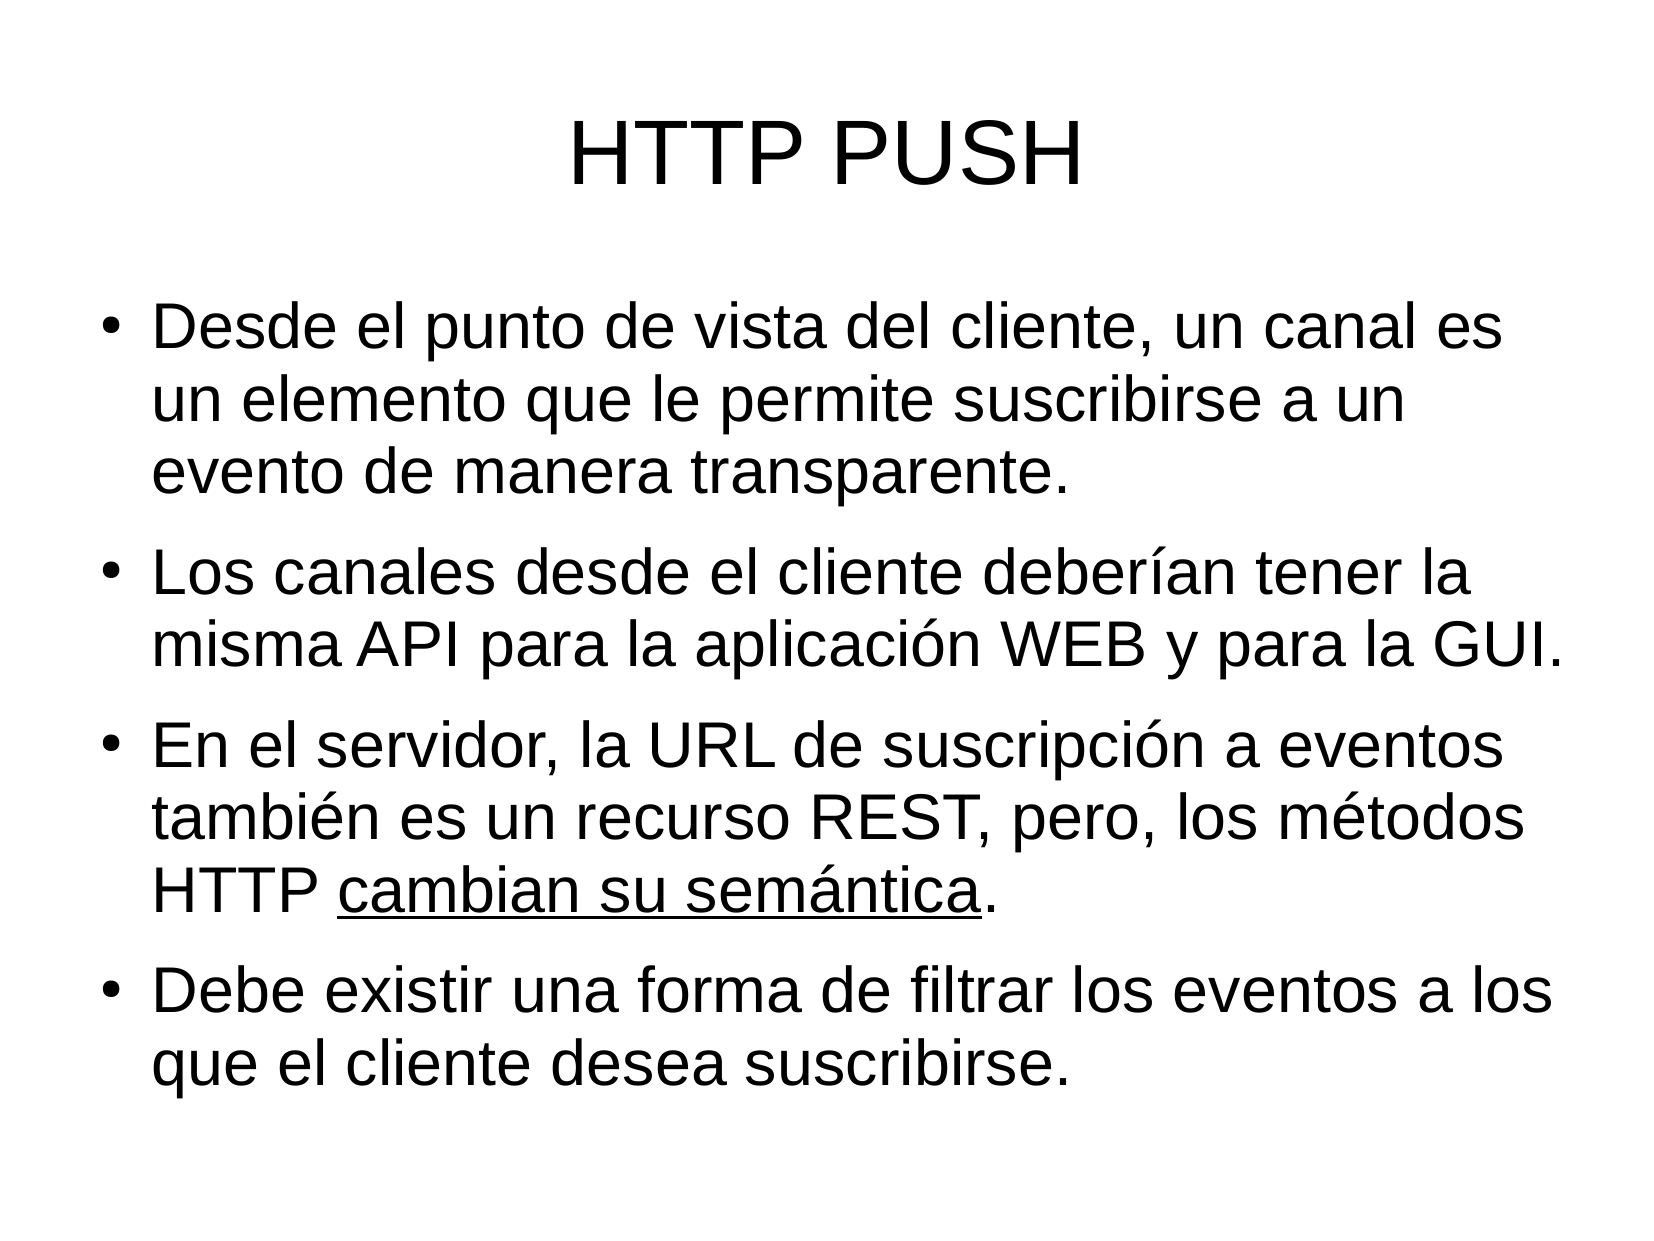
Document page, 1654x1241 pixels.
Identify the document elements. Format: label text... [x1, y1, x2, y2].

title HTTP PUSH [82, 56, 1571, 250]
list Desde el punto de vista del cliente, un canal es un elemento que le permite suscribirse a un evento de manera transparente. Los canales desde el cliente deberían tener la misma API para la aplicación WEB y para la GUI. En el servidor, la URL de suscripción a eventos también es un recurso REST, pero, los métodos HTTP cambian su semántica. Debe existir una forma de filtrar los eventos a los que el cliente desea suscribirse. [82, 290, 1571, 1109]
